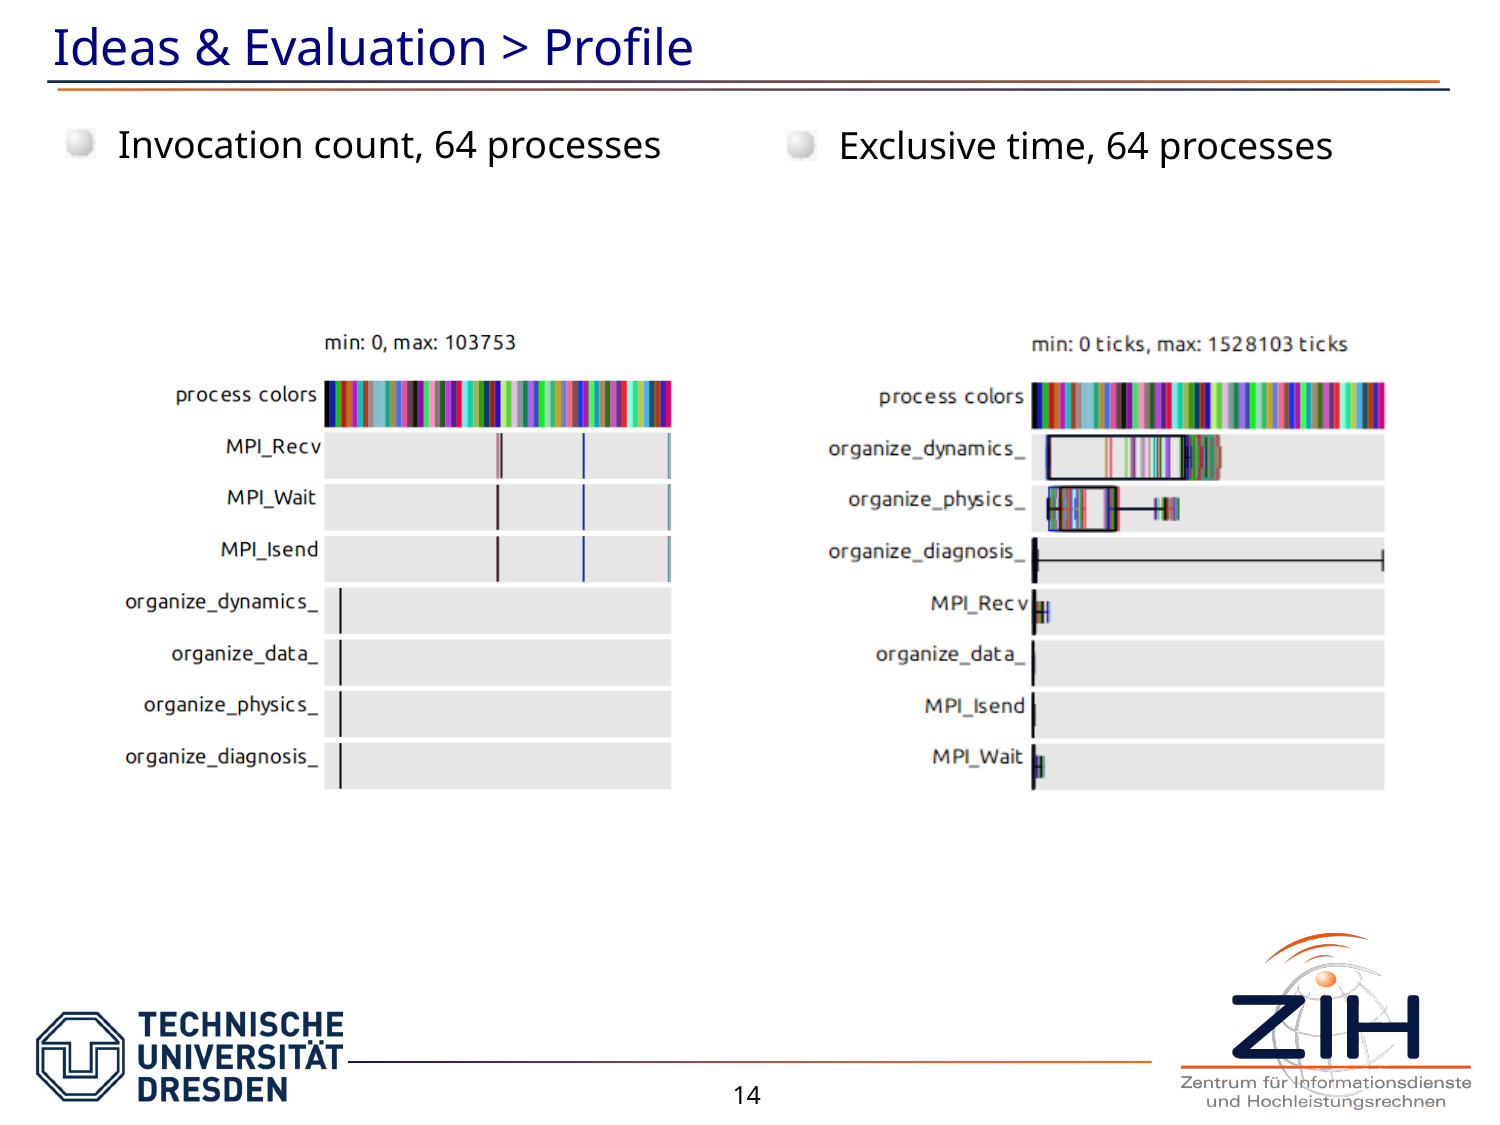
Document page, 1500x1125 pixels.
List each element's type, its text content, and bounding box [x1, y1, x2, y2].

picture [35, 1011, 343, 1102]
picture [827, 773, 1389, 795]
picture [1181, 933, 1471, 1110]
title Ideas & Evaluation > Profile [53, 12, 1453, 81]
picture [121, 331, 678, 796]
list Invocation count, 64 processes [29, 118, 736, 771]
picture [47, 80, 1450, 91]
list Exclusive time, 64 processes [750, 120, 1428, 773]
